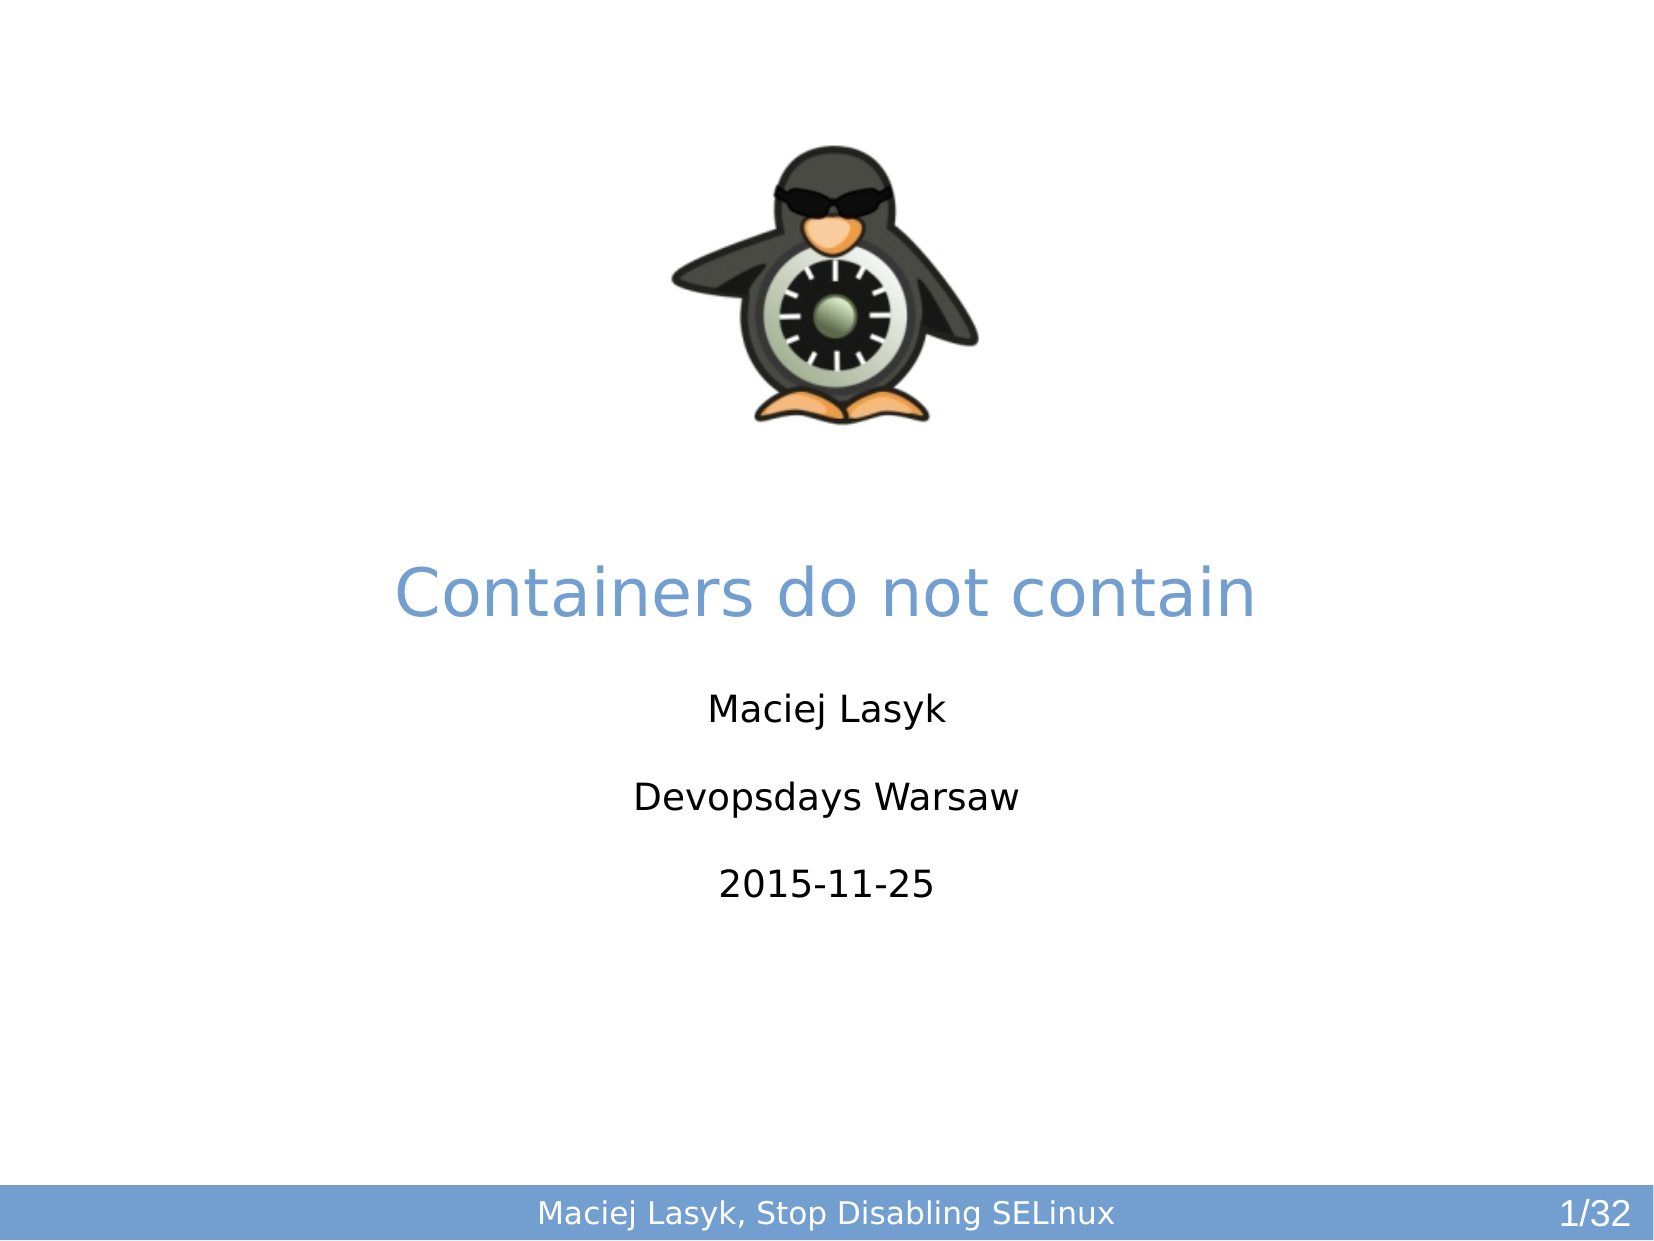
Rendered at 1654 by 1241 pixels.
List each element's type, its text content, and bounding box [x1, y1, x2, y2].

text_box 1/32 [1533, 1185, 1647, 1241]
text_box Maciej Lasyk Devopsdays Warsaw 2015-11-25 [618, 680, 1036, 914]
text_box Containers do not contain [379, 547, 1274, 641]
text_box Maciej Lasyk, Stop Disabling SELinux [522, 1188, 1132, 1240]
text_box [0, 1185, 1533, 1241]
text_box [1647, 1185, 1654, 1241]
picture [660, 131, 994, 434]
